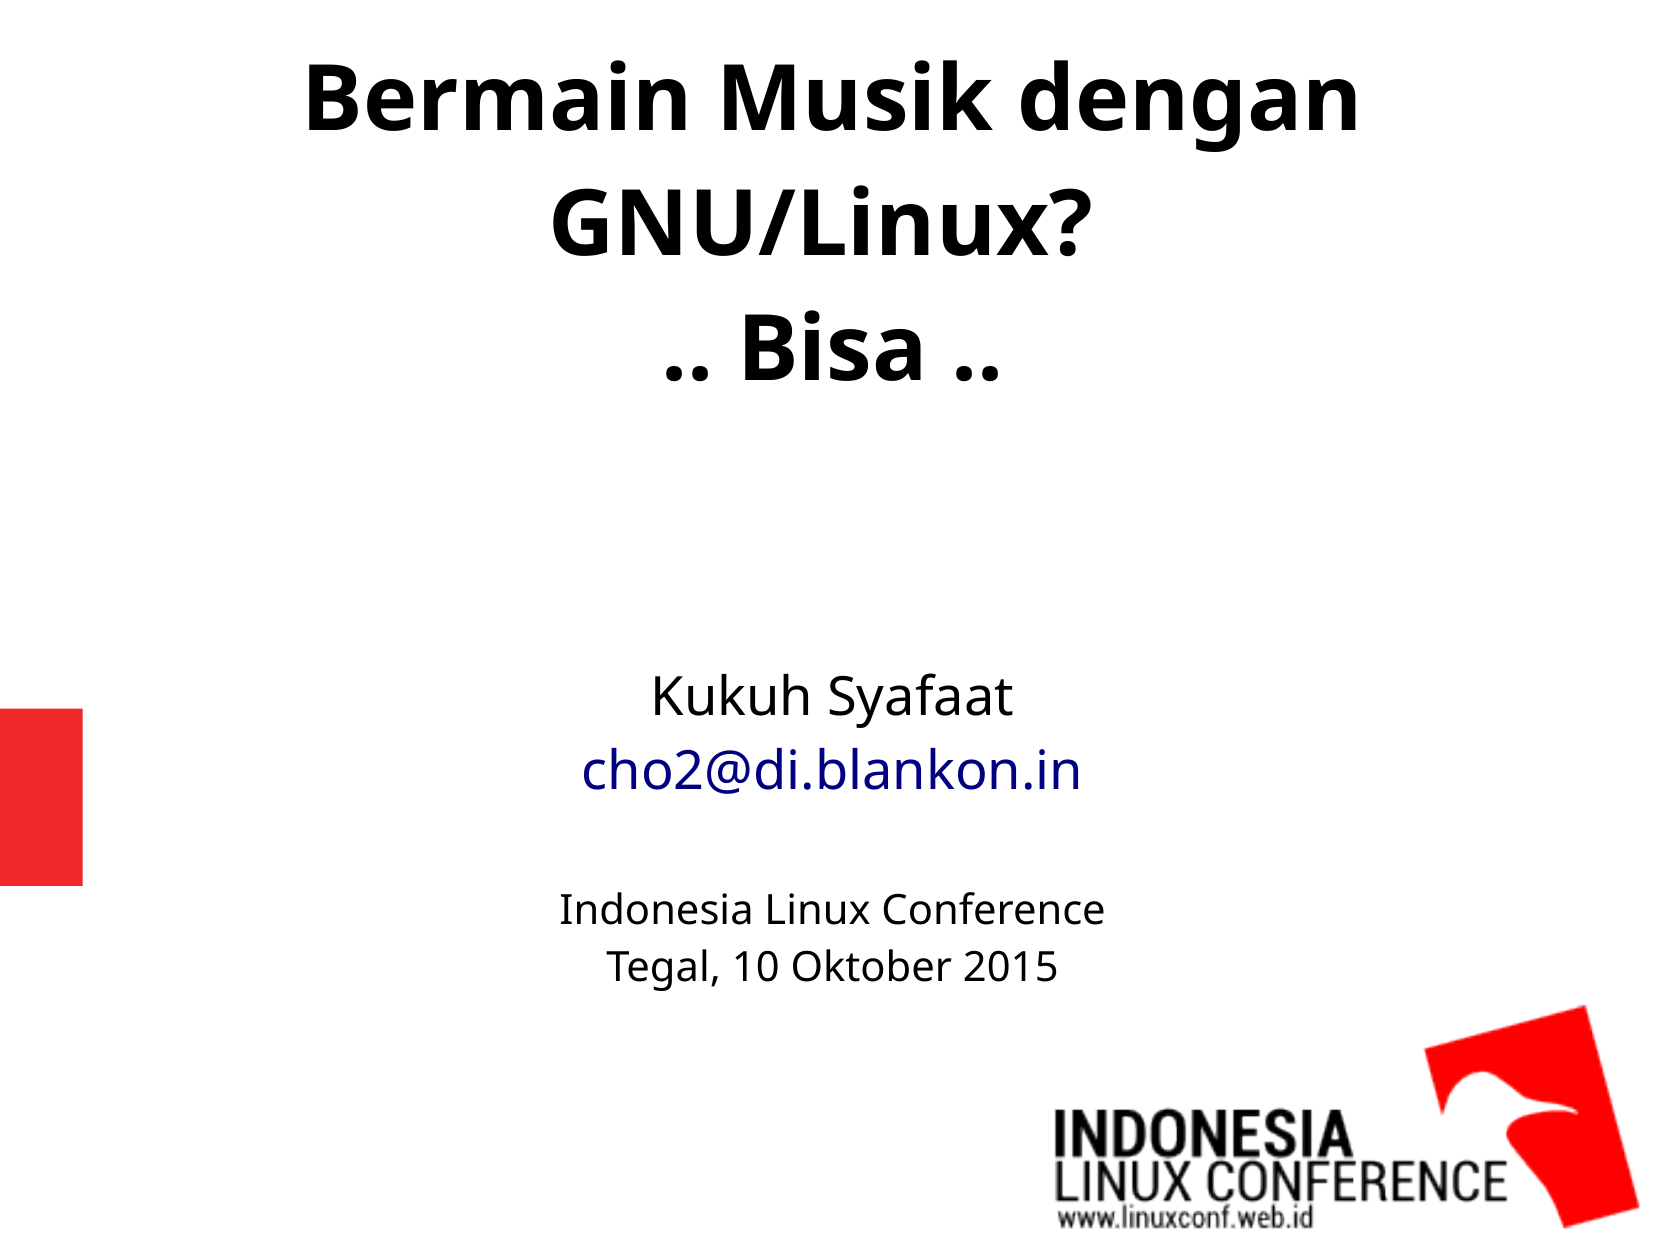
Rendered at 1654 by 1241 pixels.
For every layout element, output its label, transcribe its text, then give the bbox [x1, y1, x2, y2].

picture [1039, 994, 1654, 1241]
subtitle Bermain Musik dengan GNU/Linux? .. Bisa .. Kukuh Syafaat cho2@di.blankon.in Indonesia Linux Conference Tegal, 10 Oktober 2015 [129, 32, 1536, 1241]
